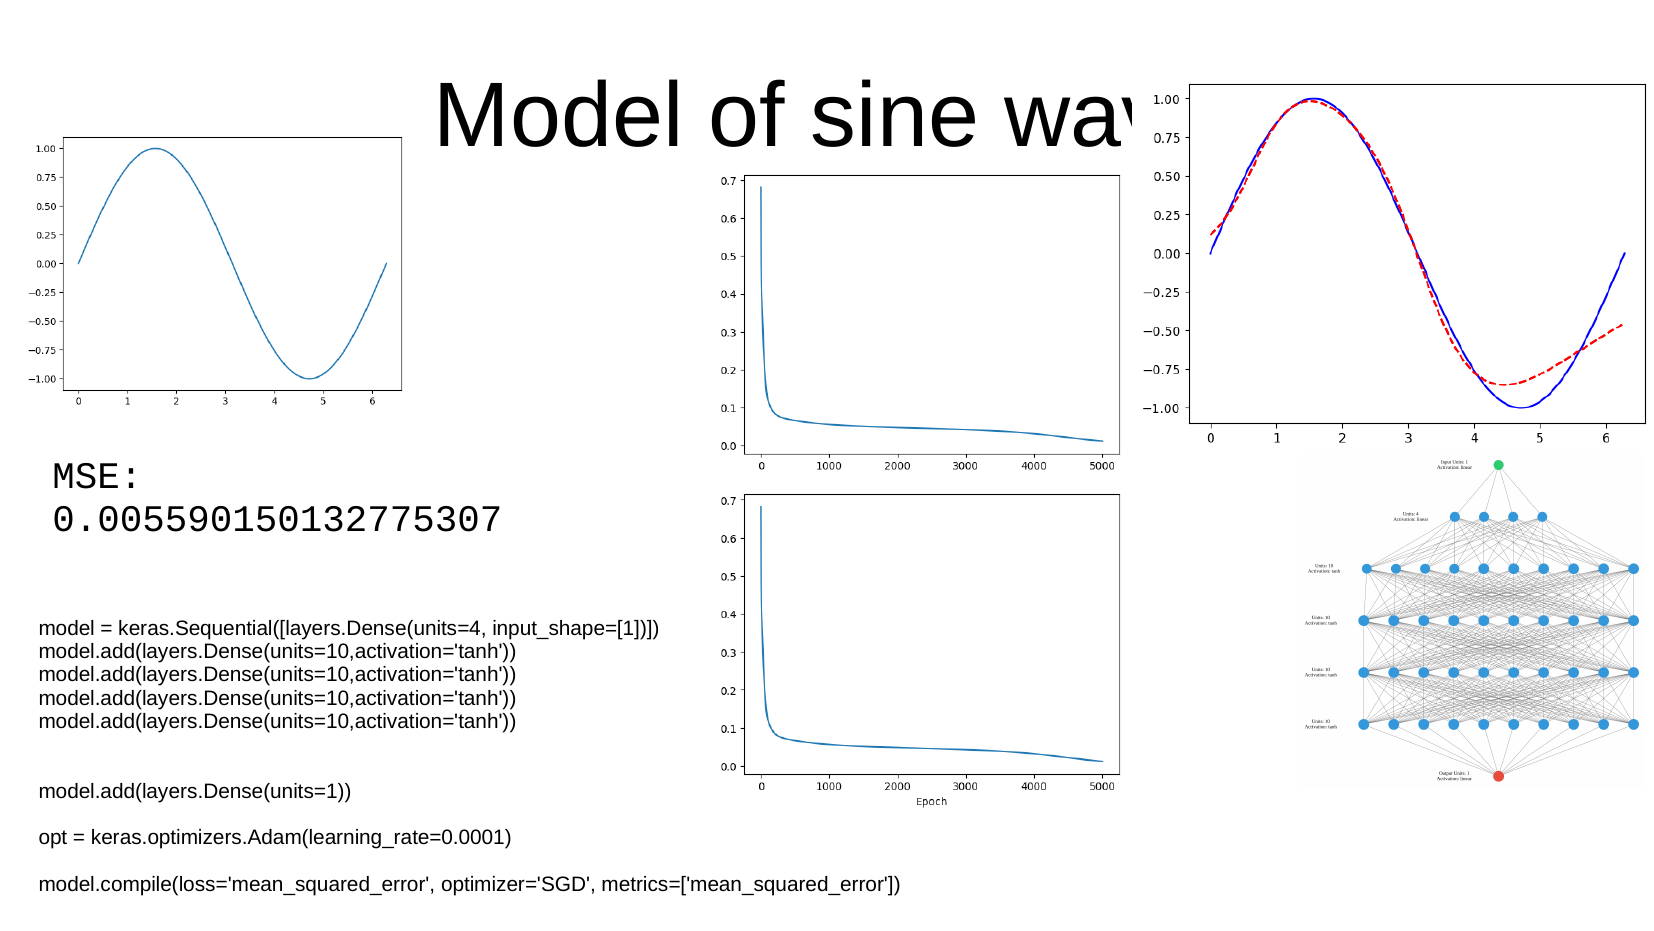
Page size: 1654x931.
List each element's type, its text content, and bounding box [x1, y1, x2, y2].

title Model of sine wave [82, 37, 1571, 193]
picture [712, 167, 1126, 479]
picture [20, 130, 408, 413]
text_box model = keras.Sequential([layers.Dense(units=4, input_shape=[1])]) model.add(layers.Dense(units=10,activation='tanh')) model.add(layers.Dense(units=10,activation='tanh')) model.add(layers.Dense(units=10,activation='tanh')) model.add(layers.Dense(units=10,activation='tanh')) model.add(layers.Dense(units=1)) opt = keras.optimizers.Adam(learning_rate=0.0001) model.compile(loss='mean_squared_error', optimizer='SGD', metrics=['mean_squared_error']) [23, 562, 1201, 931]
picture [712, 487, 1126, 814]
picture [1132, 74, 1654, 788]
text_box MSE: 0.005590150132775307 [37, 450, 526, 550]
